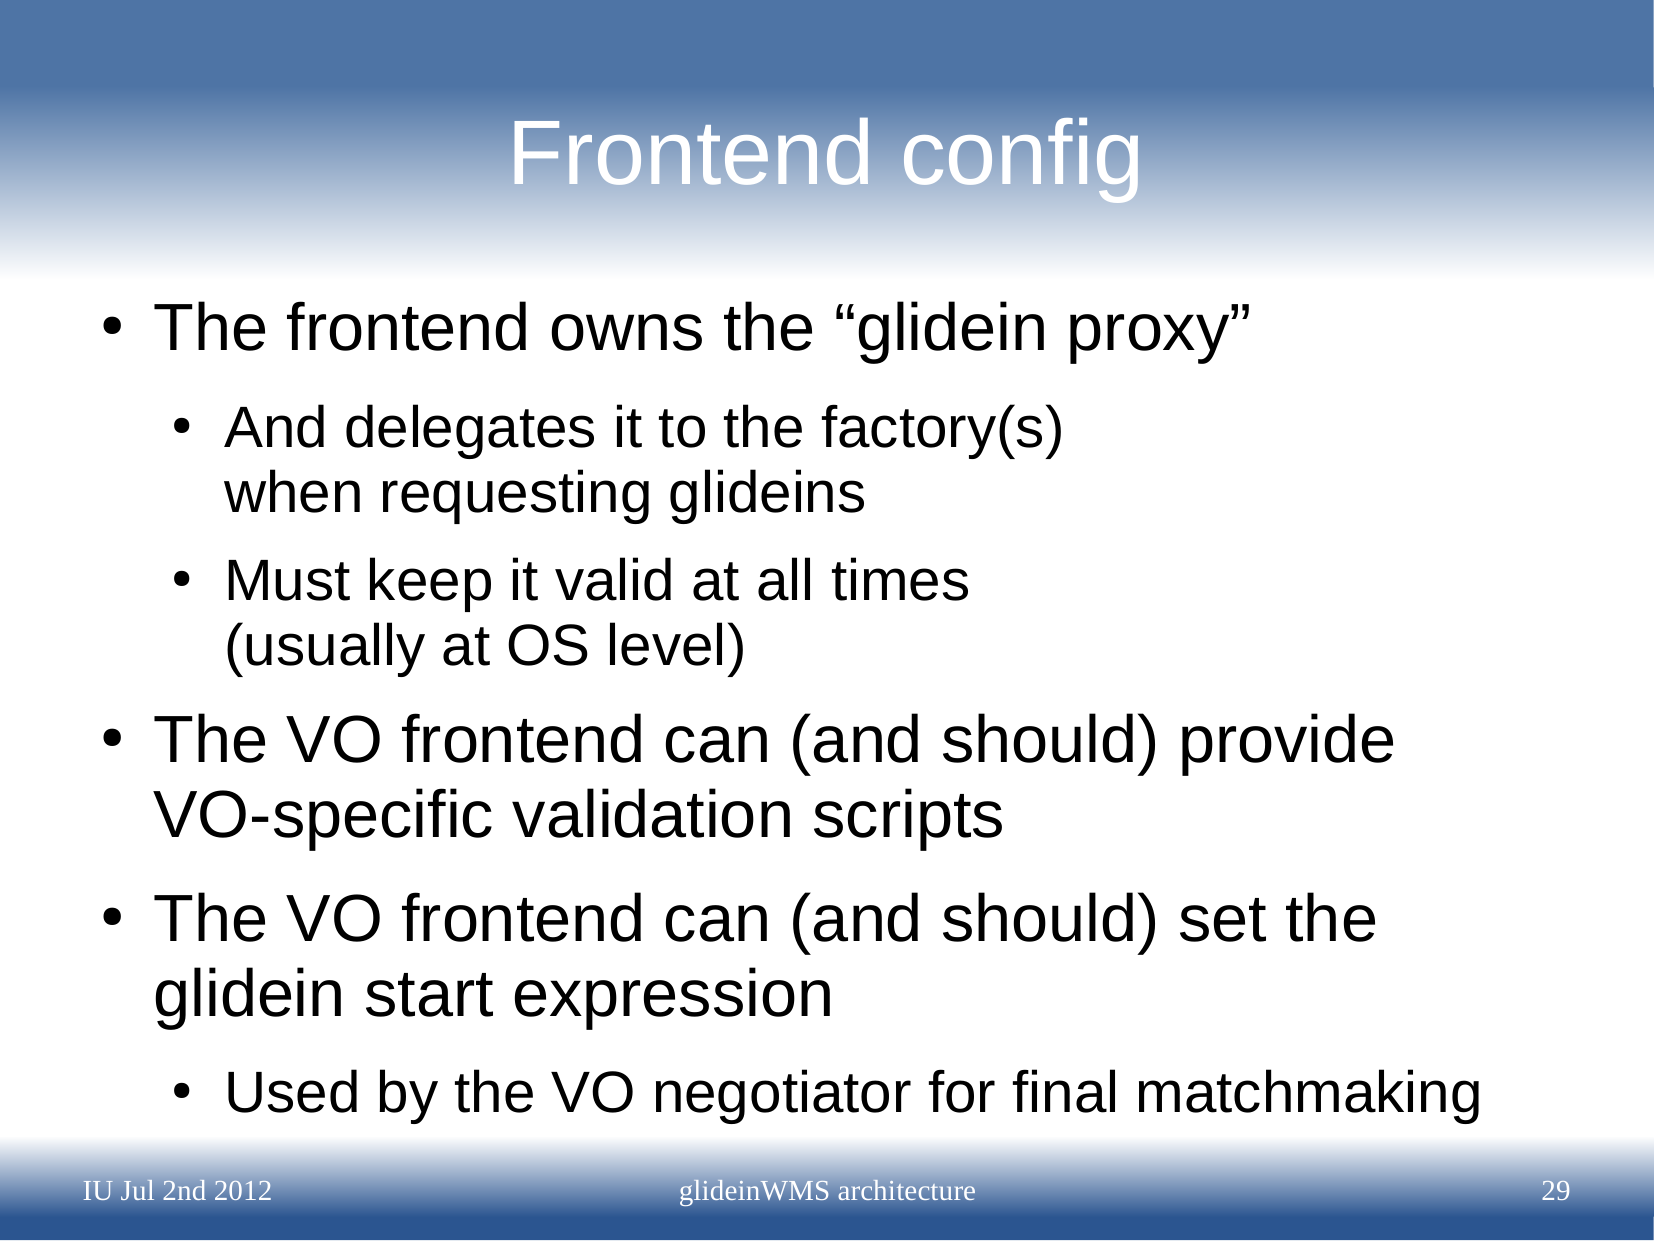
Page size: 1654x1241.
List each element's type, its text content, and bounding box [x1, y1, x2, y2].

title Frontend config [82, 56, 1571, 250]
list The frontend owns the “glidein proxy” And delegates it to the factory(s) when requesting glideins Must keep it valid at all times (usually at OS level) The VO frontend can (and should) provide VO‑specific validation scripts The VO frontend can (and should) set the glidein start expression Used by the VO negotiator for final matchmaking [82, 290, 1571, 1109]
